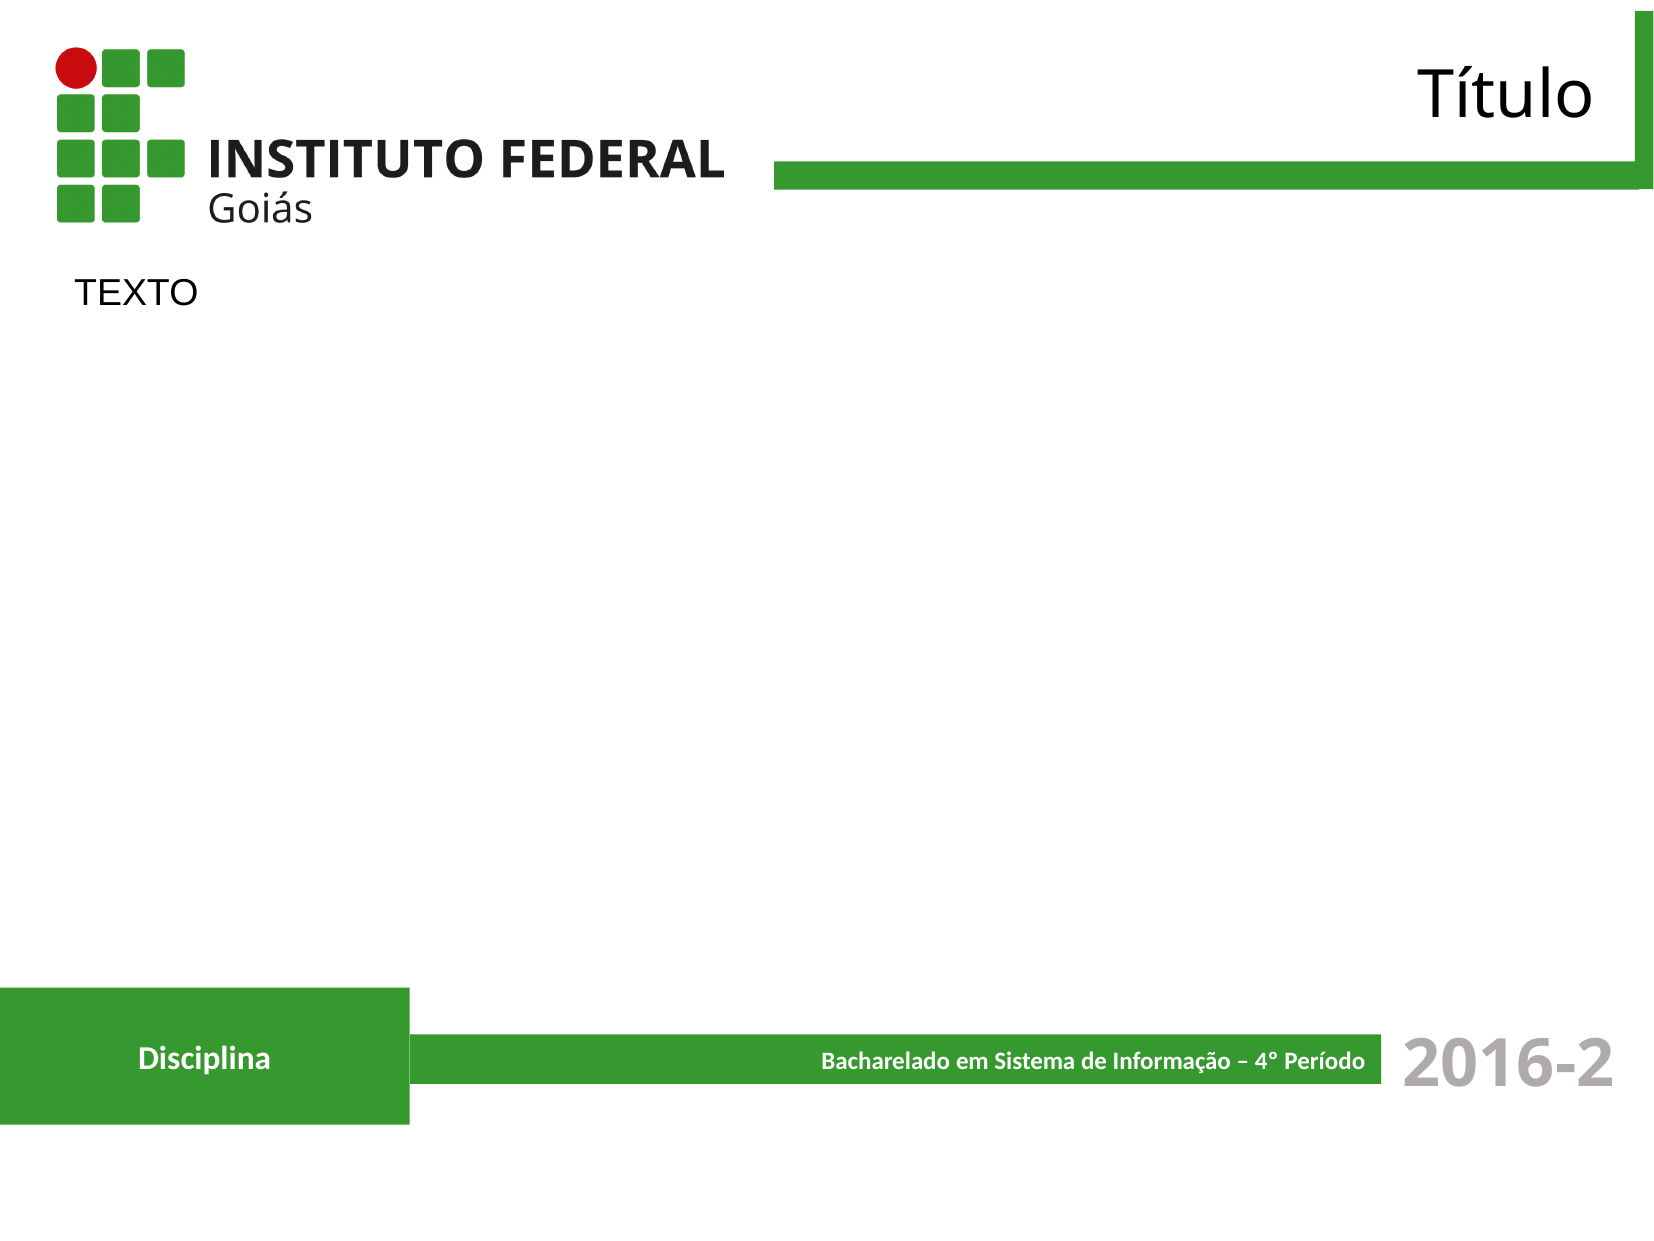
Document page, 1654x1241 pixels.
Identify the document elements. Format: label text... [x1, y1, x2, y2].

text_box Disciplina [0, 987, 410, 1125]
text_box Bacharelado em Sistema de Informação – 4º Período [410, 1034, 1382, 1084]
text_box TEXTO [59, 264, 1615, 940]
text_box Título [860, 42, 1610, 138]
text_box 2016-2 [1387, 1012, 1654, 1118]
picture [5, 5, 774, 265]
text_box [774, 10, 1654, 190]
